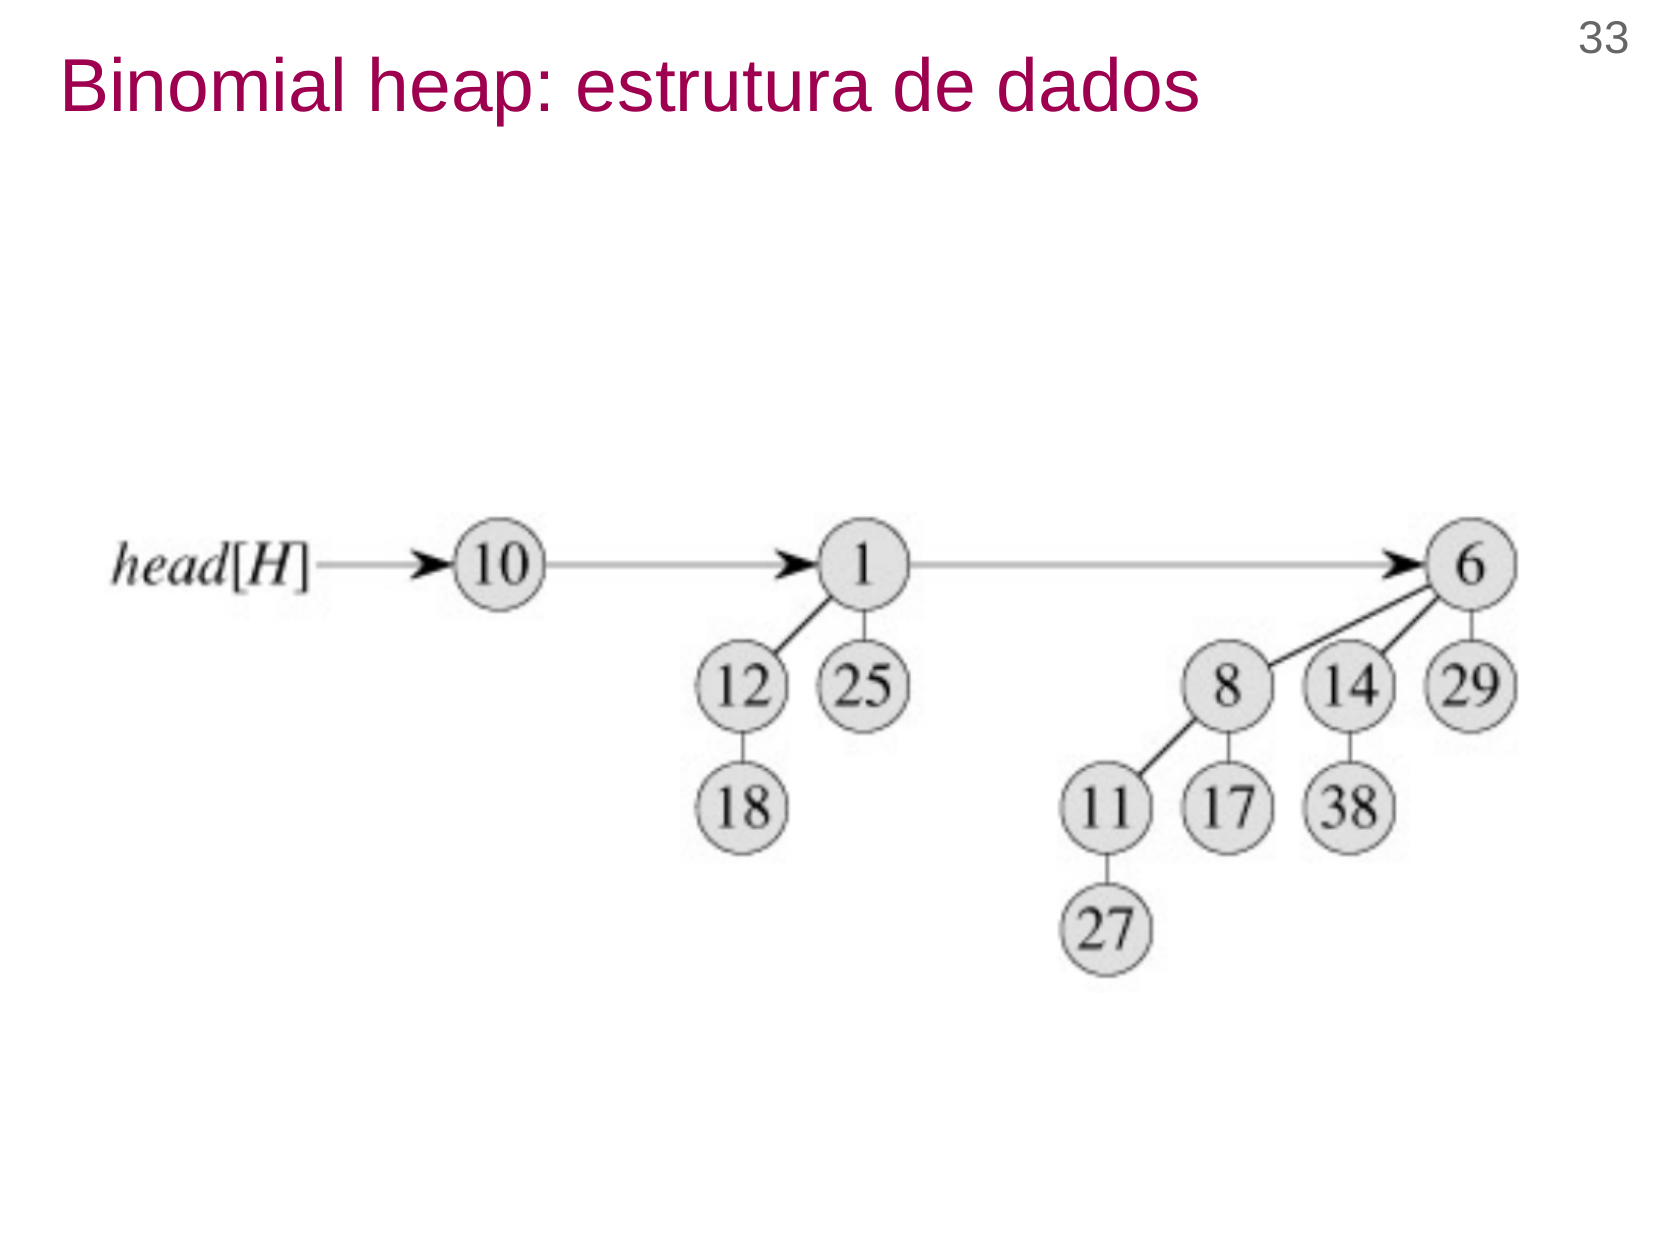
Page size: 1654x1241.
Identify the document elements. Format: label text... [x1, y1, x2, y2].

title Binomial heap: estrutura de dados [59, 29, 1595, 148]
picture [103, 501, 1525, 993]
